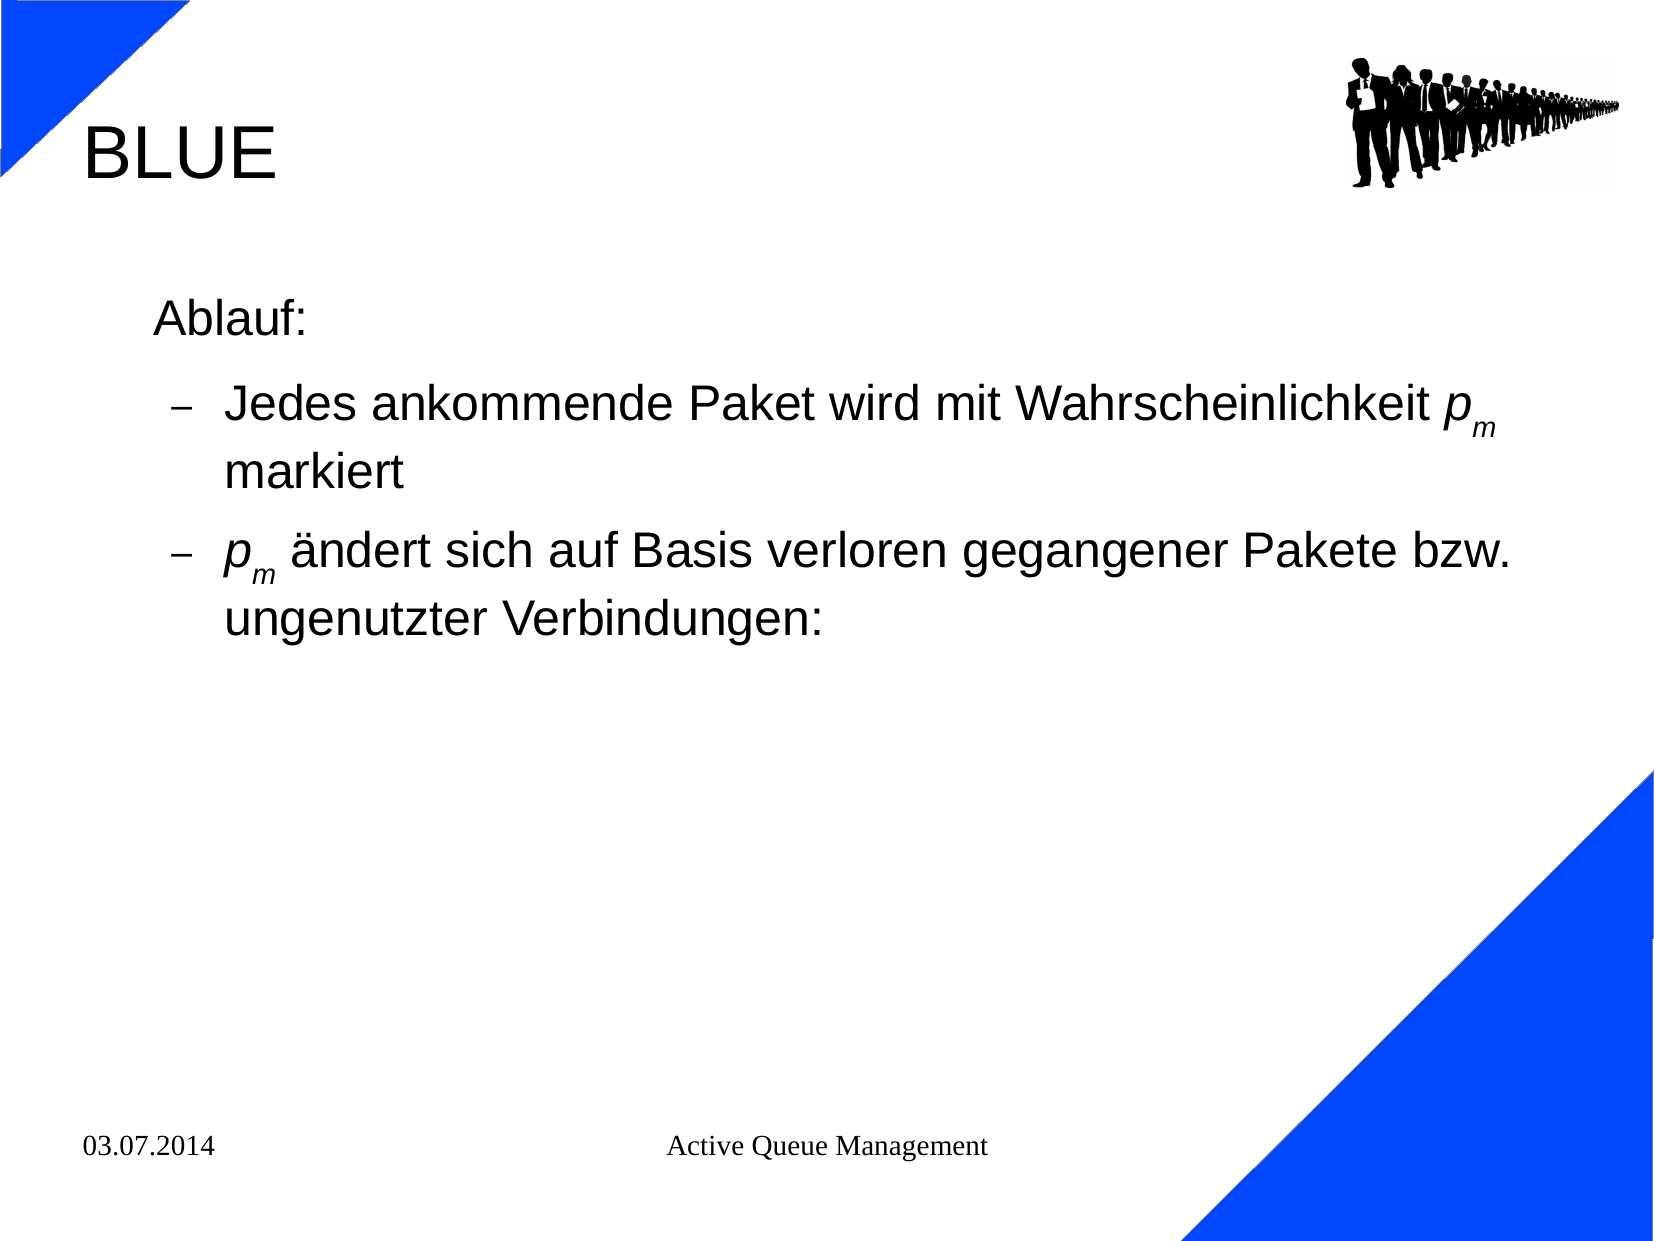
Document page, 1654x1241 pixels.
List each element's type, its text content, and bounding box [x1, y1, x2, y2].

list Ablauf: Jedes ankommende Paket wird mit Wahrscheinlichkeit pm markiert pm ändert sich auf Basis verloren gegangener Pakete bzw. ungenutzter Verbindungen: [82, 290, 1571, 1109]
title BLUE [82, 49, 1571, 257]
text_box [1180, 770, 1654, 1241]
text_box [0, 0, 190, 177]
picture [1346, 58, 1619, 188]
